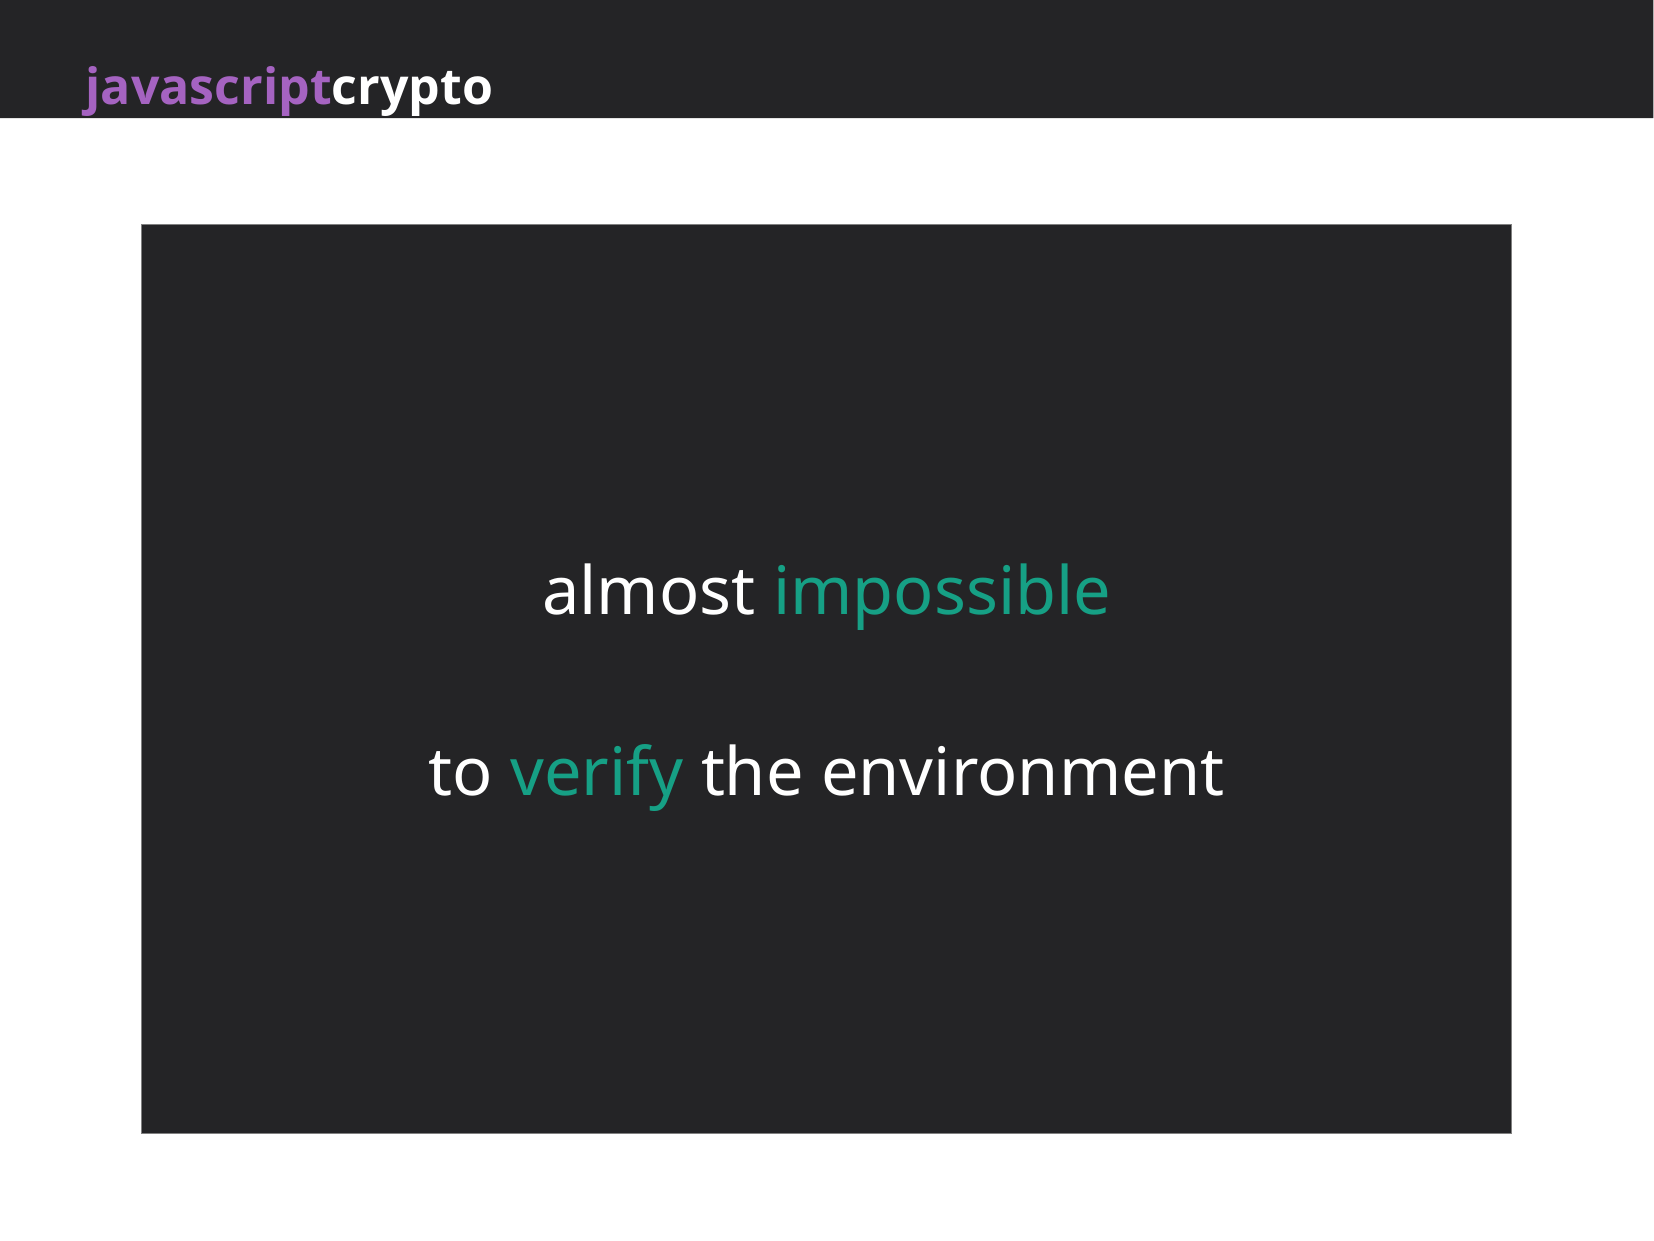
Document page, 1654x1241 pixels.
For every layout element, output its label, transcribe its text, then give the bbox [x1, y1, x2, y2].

text_box [165, 531, 1441, 1087]
text_box javascriptcrypto [70, 43, 544, 119]
text_box almost impossible to verify the environment [141, 224, 1512, 1134]
text_box [0, 0, 1654, 119]
